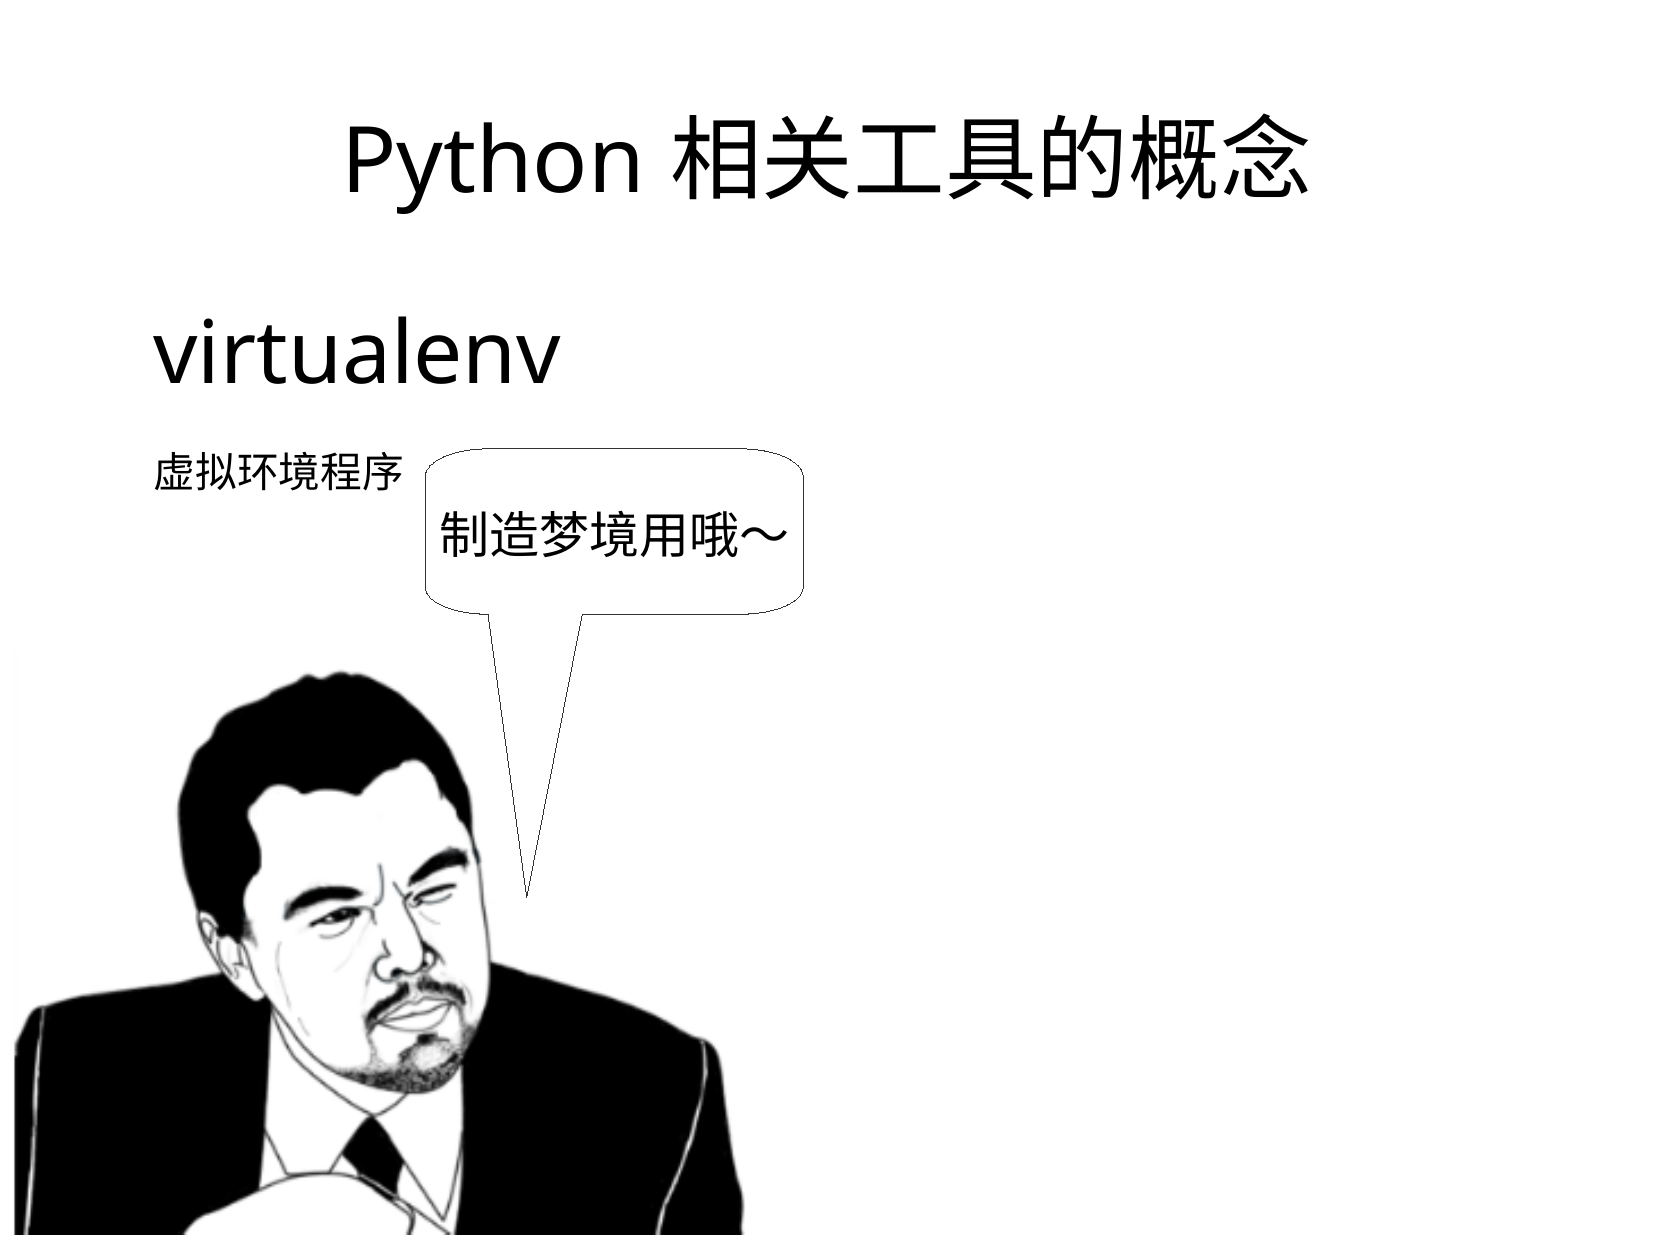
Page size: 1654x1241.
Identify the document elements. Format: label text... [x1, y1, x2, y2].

list virtualenv 虚拟环境程序 [82, 290, 827, 1010]
text_box 制造梦境用哦～ [425, 448, 804, 898]
title Python相关工具的概念 [82, 49, 1571, 257]
picture [0, 649, 756, 1235]
